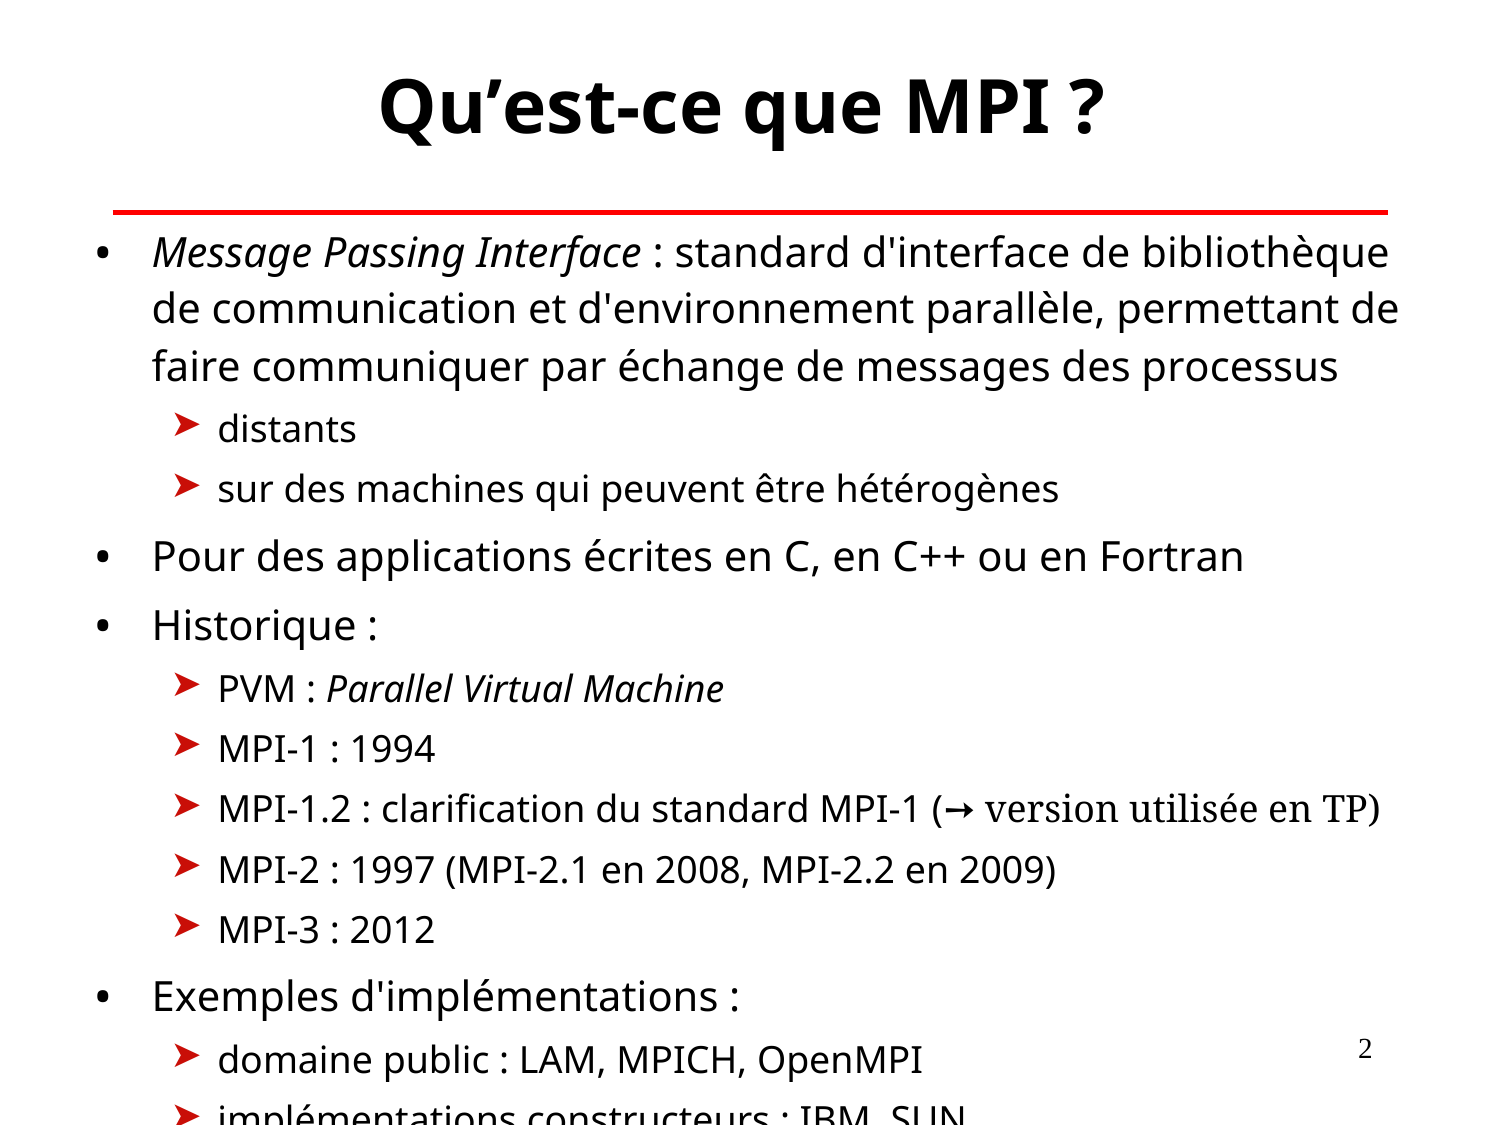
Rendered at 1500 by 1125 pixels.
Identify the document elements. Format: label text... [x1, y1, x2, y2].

list Message Passing Interface : standard d'interface de bibliothèque de communication et d'environnement parallèle, permettant de faire communiquer par échange de messages des processus distants sur des machines qui peuvent être hétérogènes Pour des applications écrites en C, en C++ ou en Fortran Historique : PVM : Parallel Virtual Machine MPI-1 : 1994 MPI-1.2 : clarification du standard MPI-1 (➙ version utilisée en TP) MPI-2 : 1997 (MPI-2.1 en 2008, MPI-2.2 en 2009) MPI-3 : 2012 Exemples d'implémentations : domaine public : LAM, MPICH, OpenMPI implémentations constructeurs : IBM, SUN... [80, 215, 1447, 1068]
title Qu’est-ce que MPI ? [104, 34, 1380, 175]
